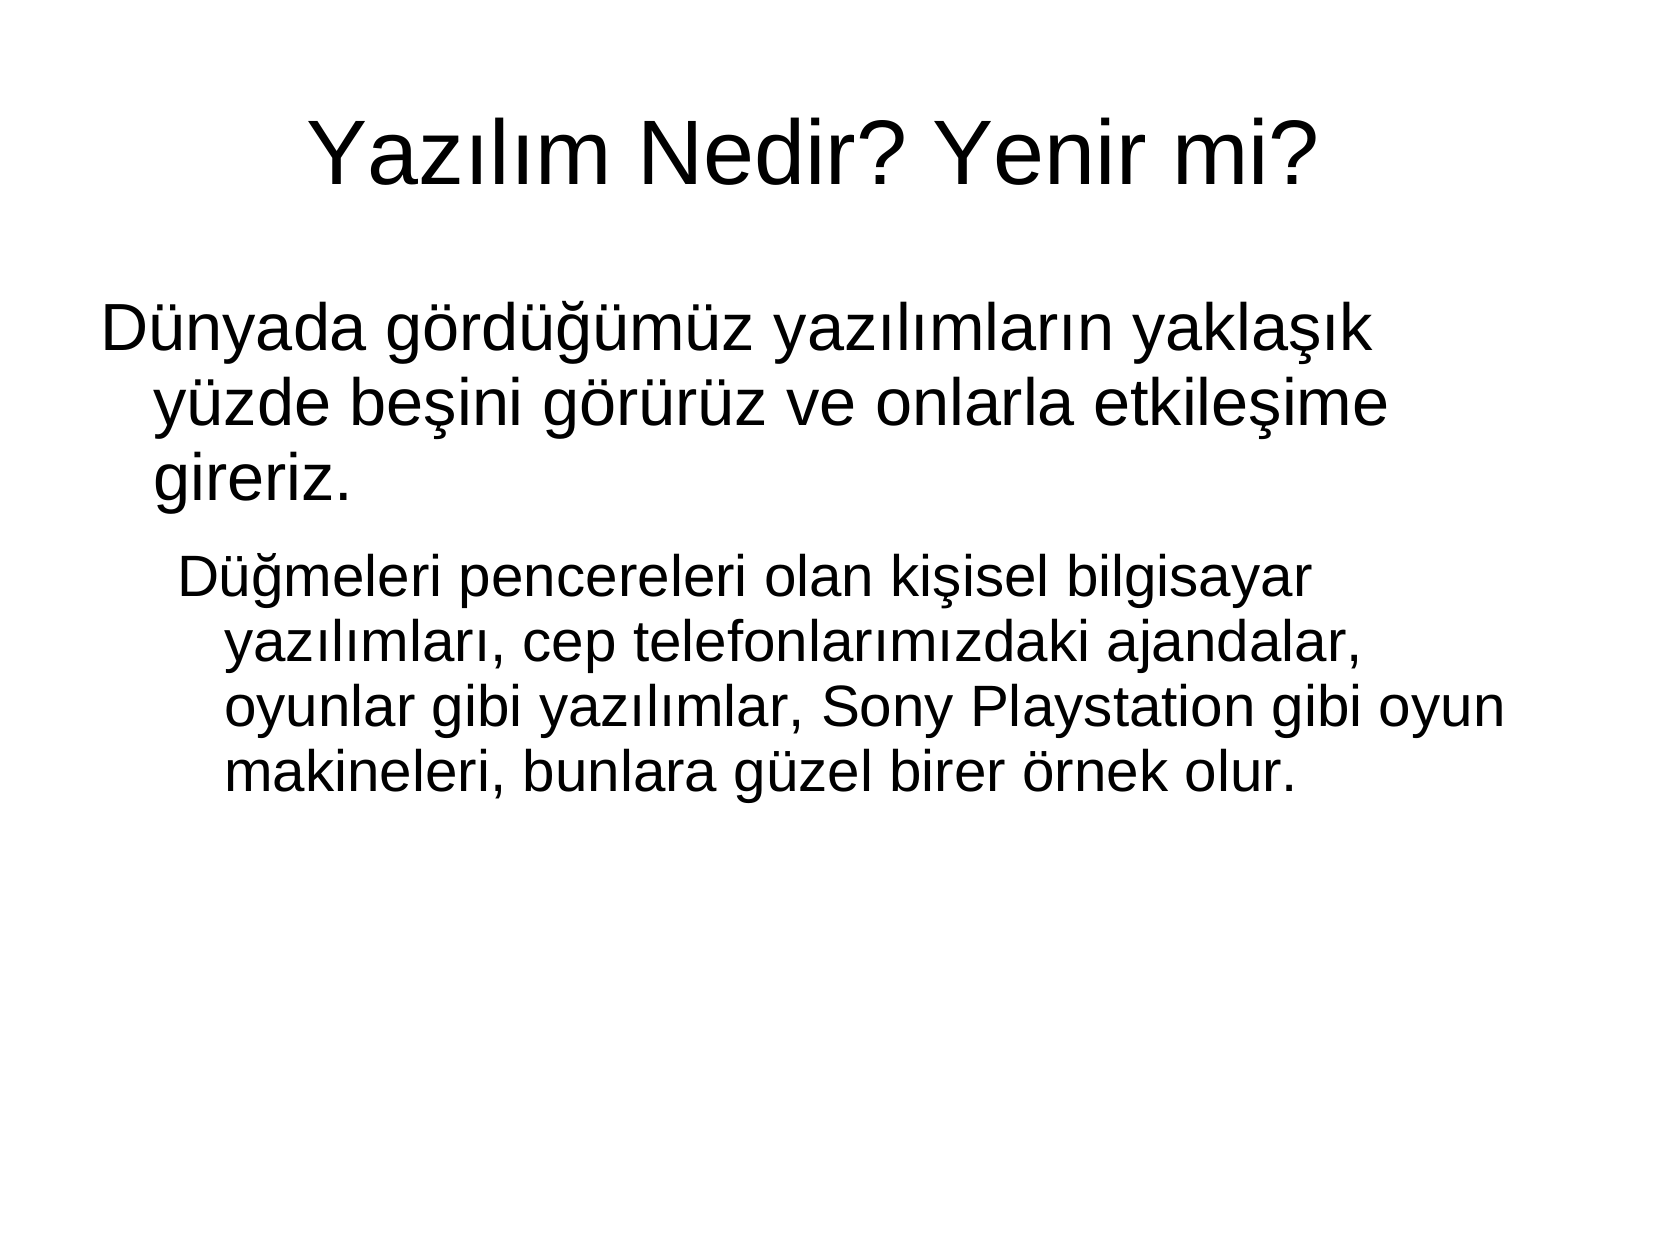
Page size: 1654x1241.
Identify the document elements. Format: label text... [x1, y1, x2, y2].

list Dünyada gördüğümüz yazılımların yaklaşık yüzde beşini görürüz ve onlarla etkileşime gireriz. Düğmeleri pencereleri olan kişisel bilgisayar yazılımları, cep telefonlarımızdaki ajandalar, oyunlar gibi yazılımlar, Sony Playstation gibi oyun makineleri, bunlara güzel birer örnek olur. [82, 290, 1571, 1109]
title Yazılım Nedir? Yenir mi? [82, 49, 1571, 257]
